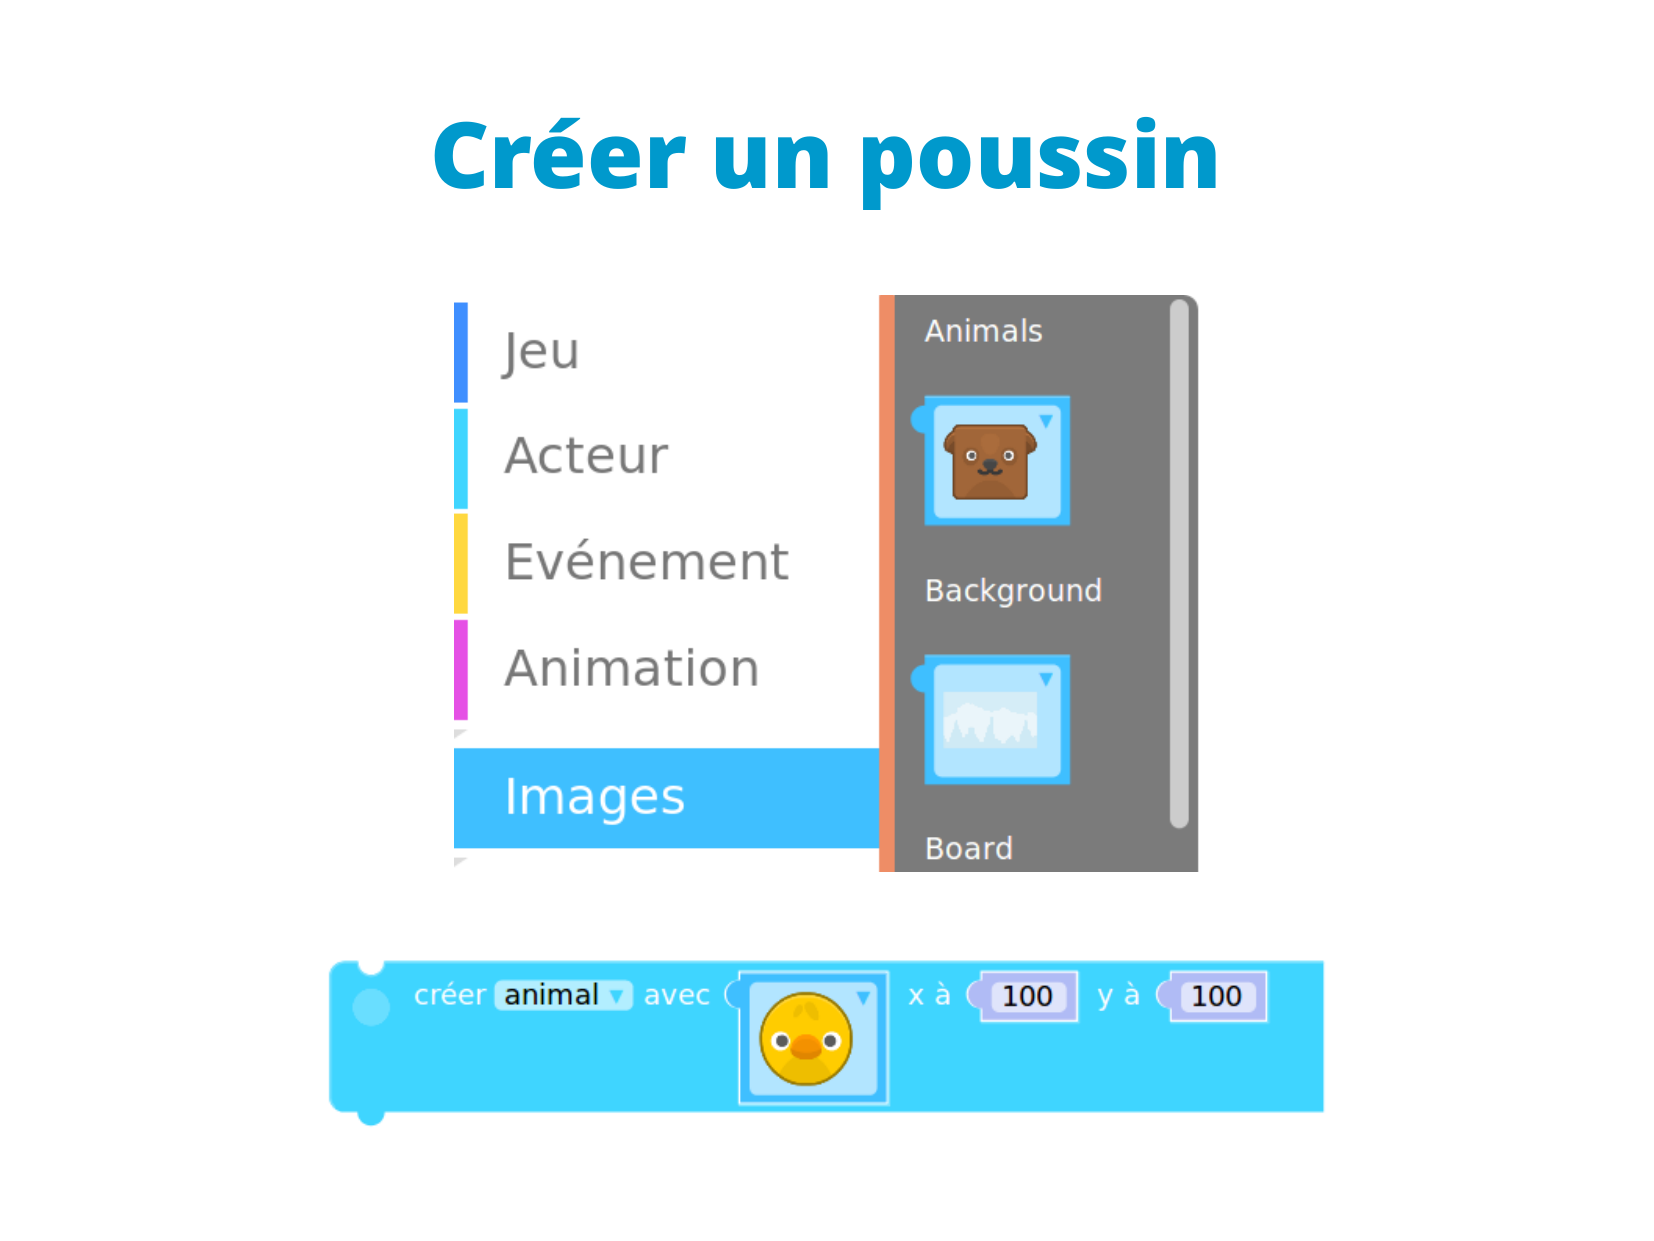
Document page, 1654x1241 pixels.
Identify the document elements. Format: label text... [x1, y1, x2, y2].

picture [454, 295, 1200, 872]
picture [309, 942, 1344, 1146]
title Créer un poussin [82, 49, 1571, 257]
